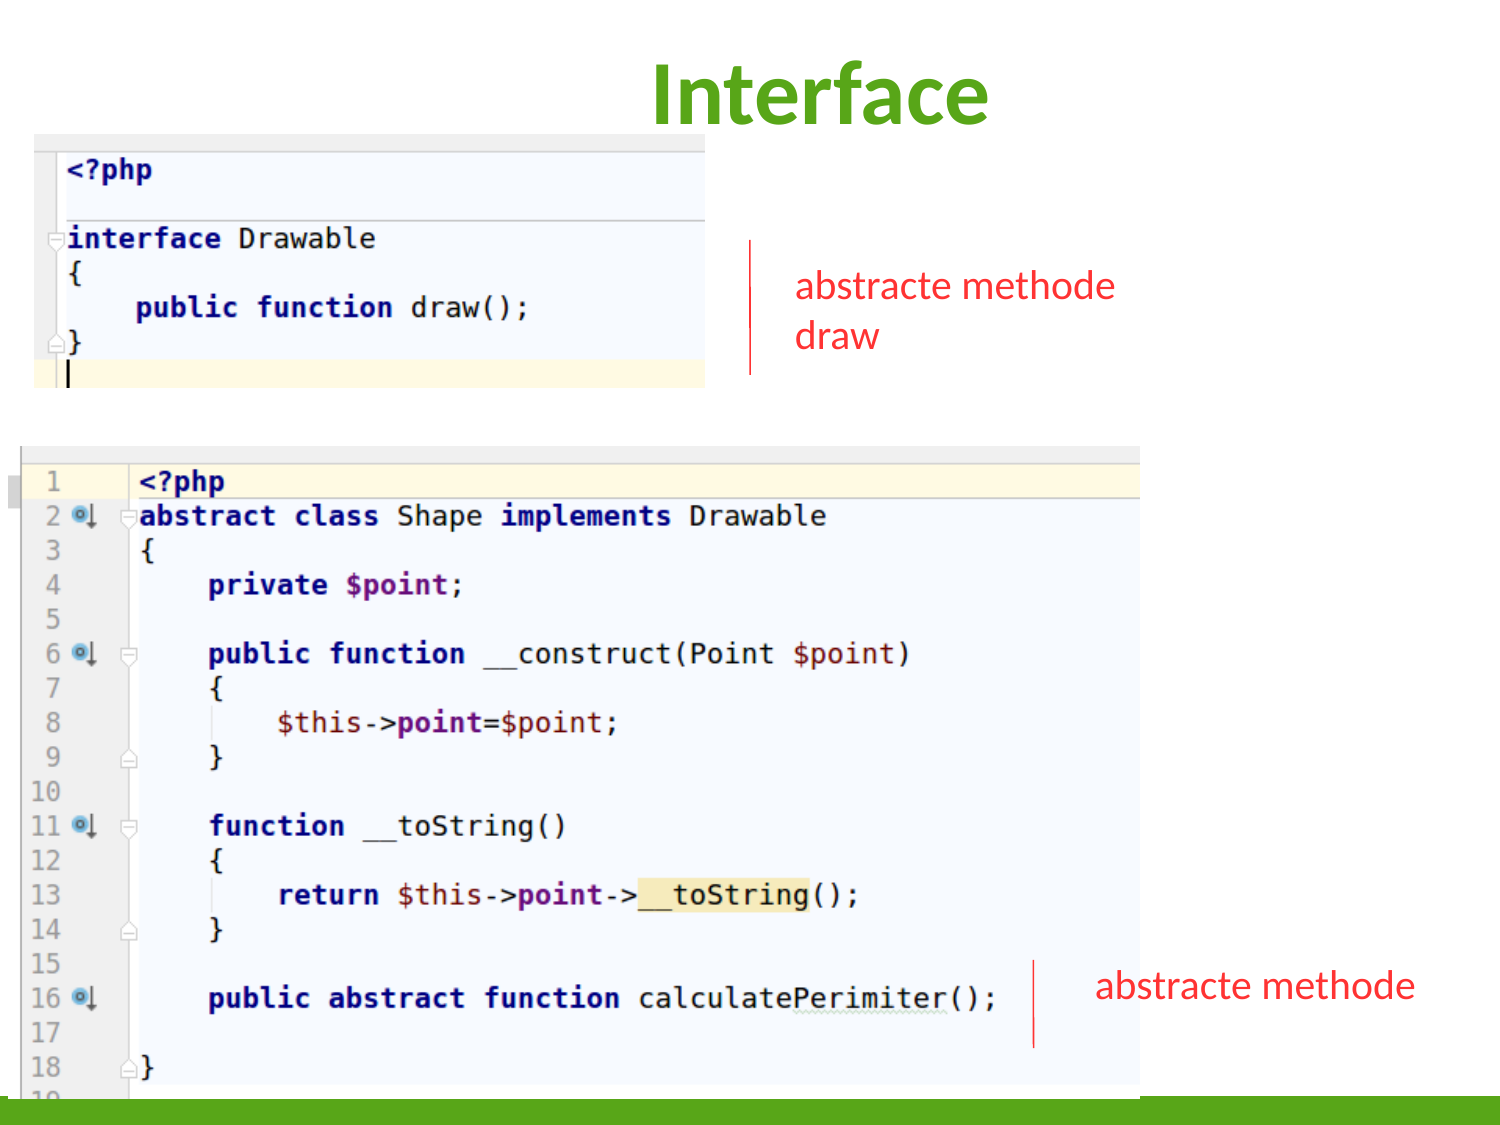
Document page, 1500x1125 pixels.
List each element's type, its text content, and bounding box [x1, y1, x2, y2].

picture [8, 446, 1140, 1099]
picture [34, 134, 705, 388]
text_box abstracte methode [1079, 950, 1485, 1065]
text_box Interface [201, 24, 1440, 151]
text_box abstracte methode draw [779, 250, 1185, 366]
